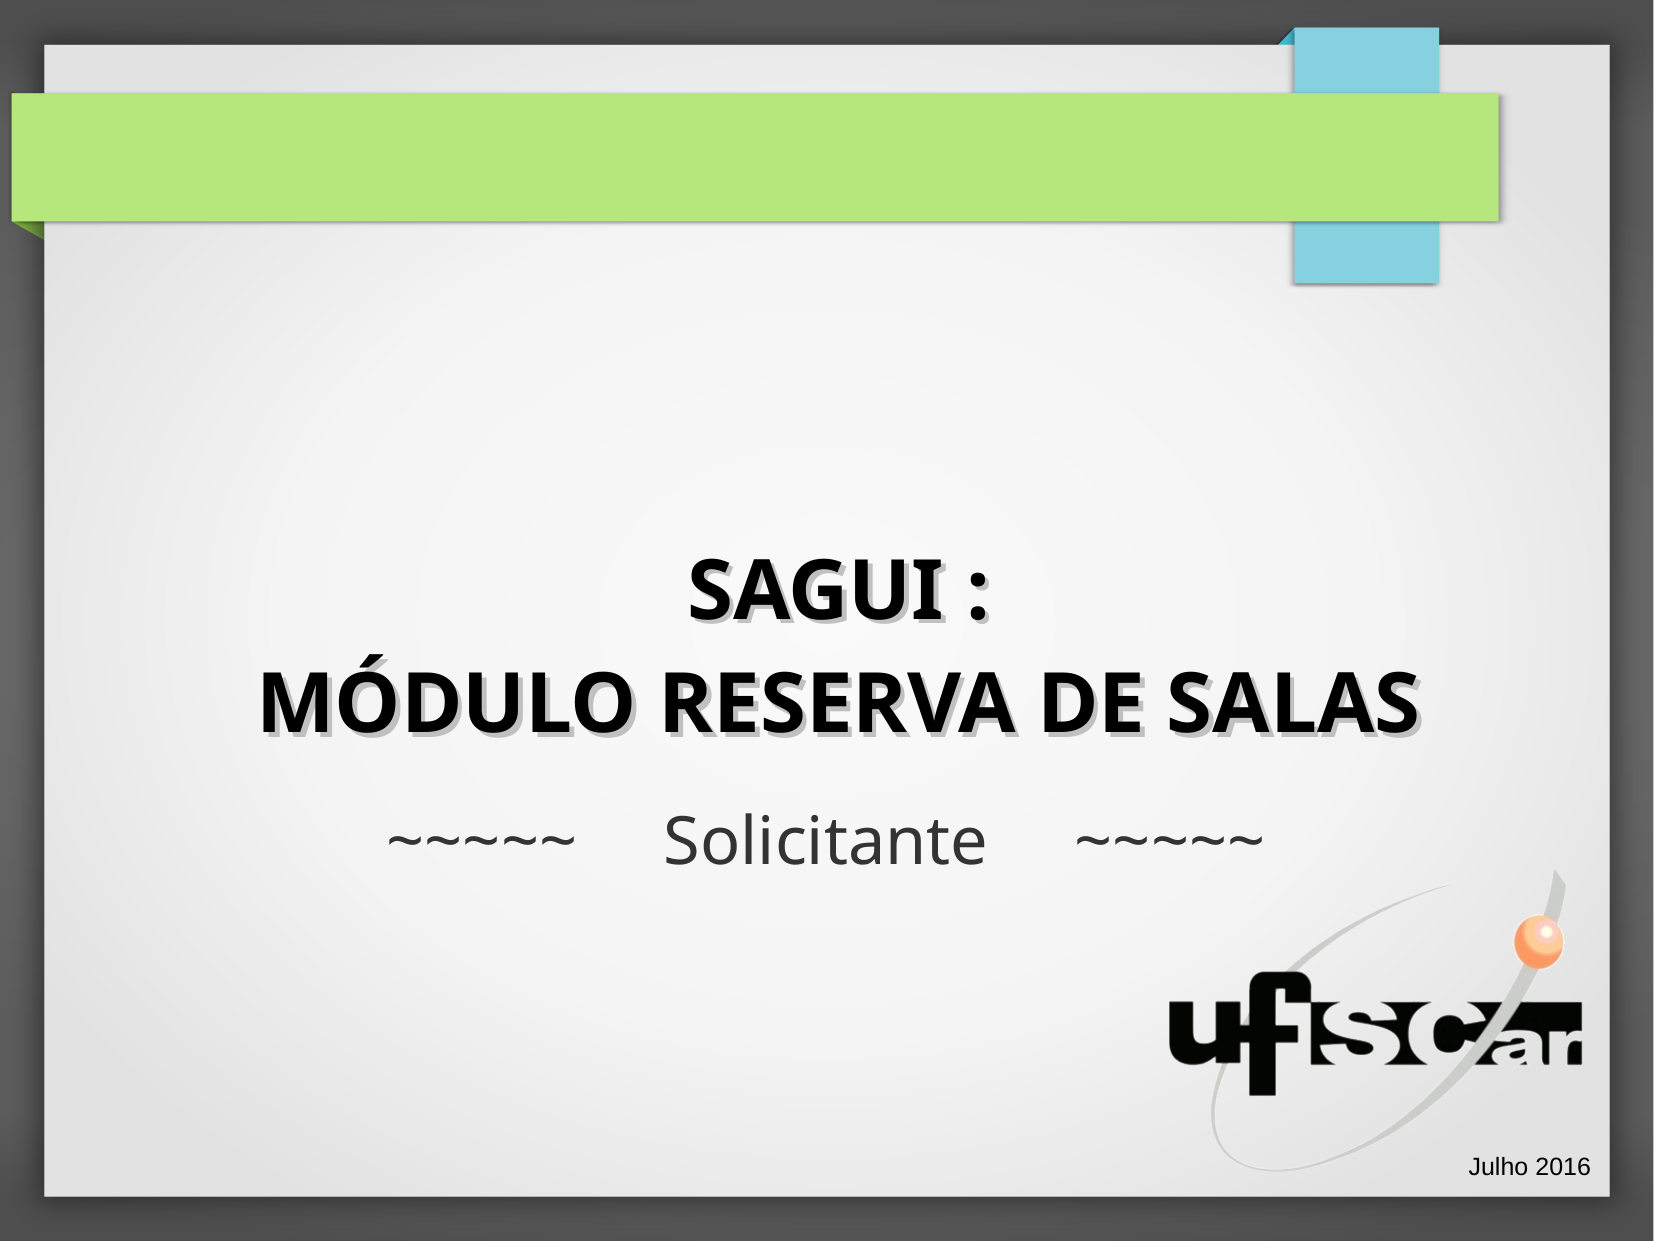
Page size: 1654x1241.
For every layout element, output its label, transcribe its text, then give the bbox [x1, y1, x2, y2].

subtitle SAGUI : MÓDULO RESERVA DE SALAS [70, 892, 1607, 1063]
subtitle SAGUI : MÓDULO RESERVA DE SALAS [70, 224, 1607, 785]
title ~~~~~ Solicitante ~~~~~ [47, 785, 1607, 892]
picture [0, 0, 1654, 1241]
text_box Julho 2016 [47, 1145, 1607, 1189]
